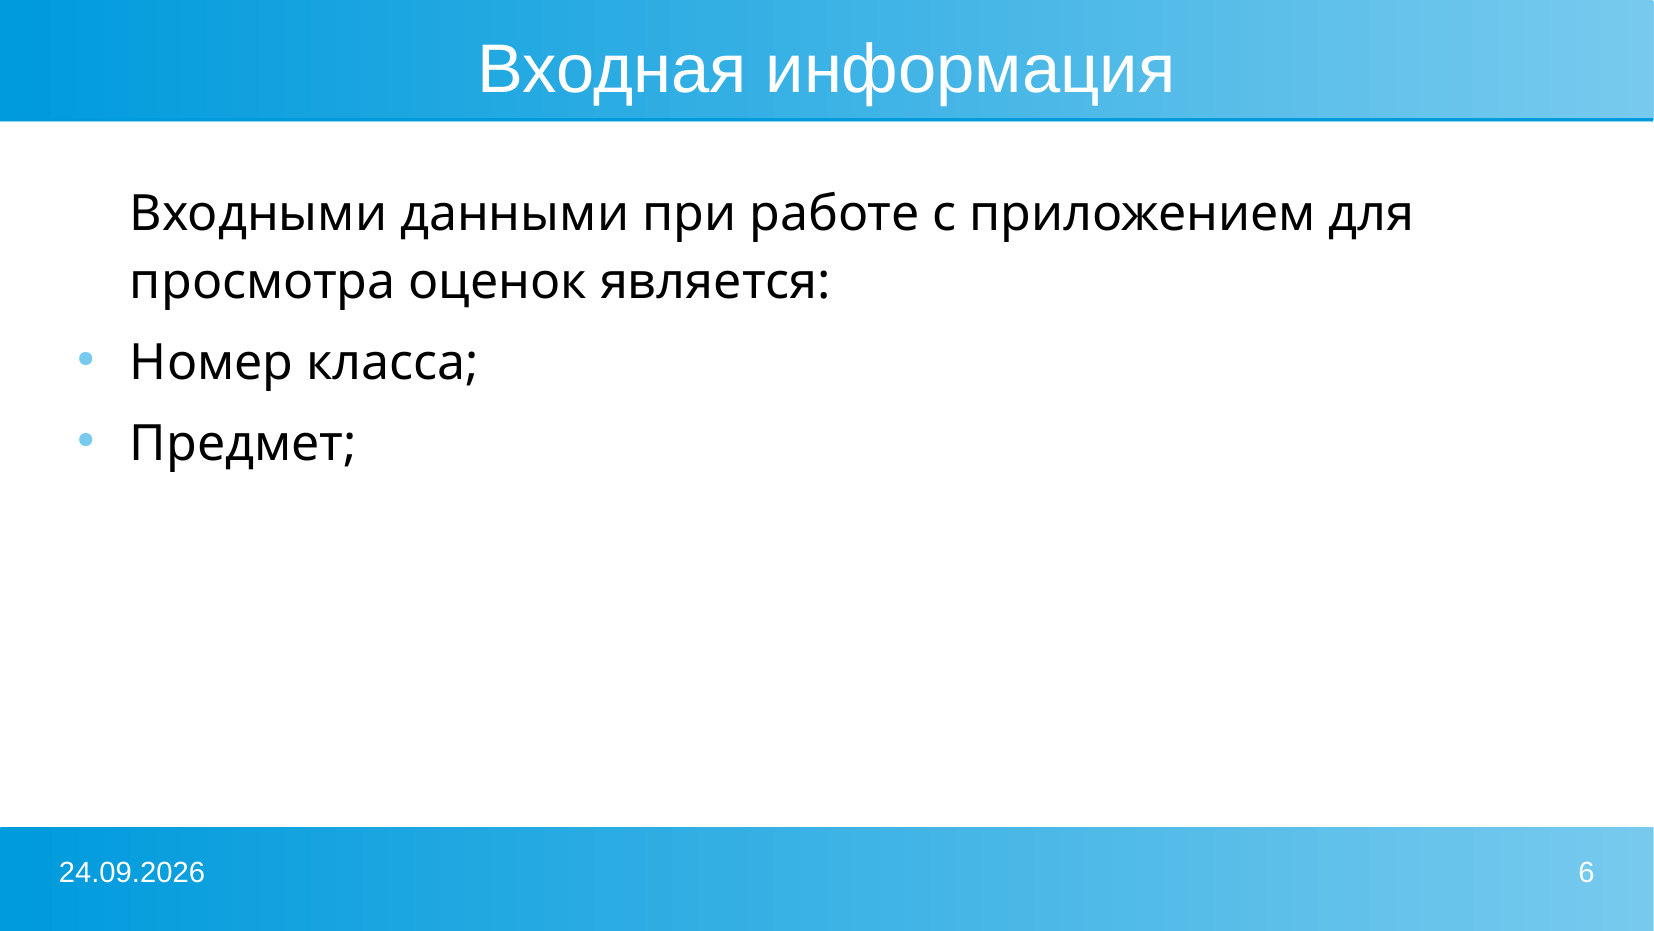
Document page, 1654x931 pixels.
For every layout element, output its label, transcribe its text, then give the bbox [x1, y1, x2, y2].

list Входными данными при работе с приложением для просмотра оценок является: Номер класса; Предмет; [59, 177, 1595, 768]
title Входная информация [59, 29, 1595, 108]
